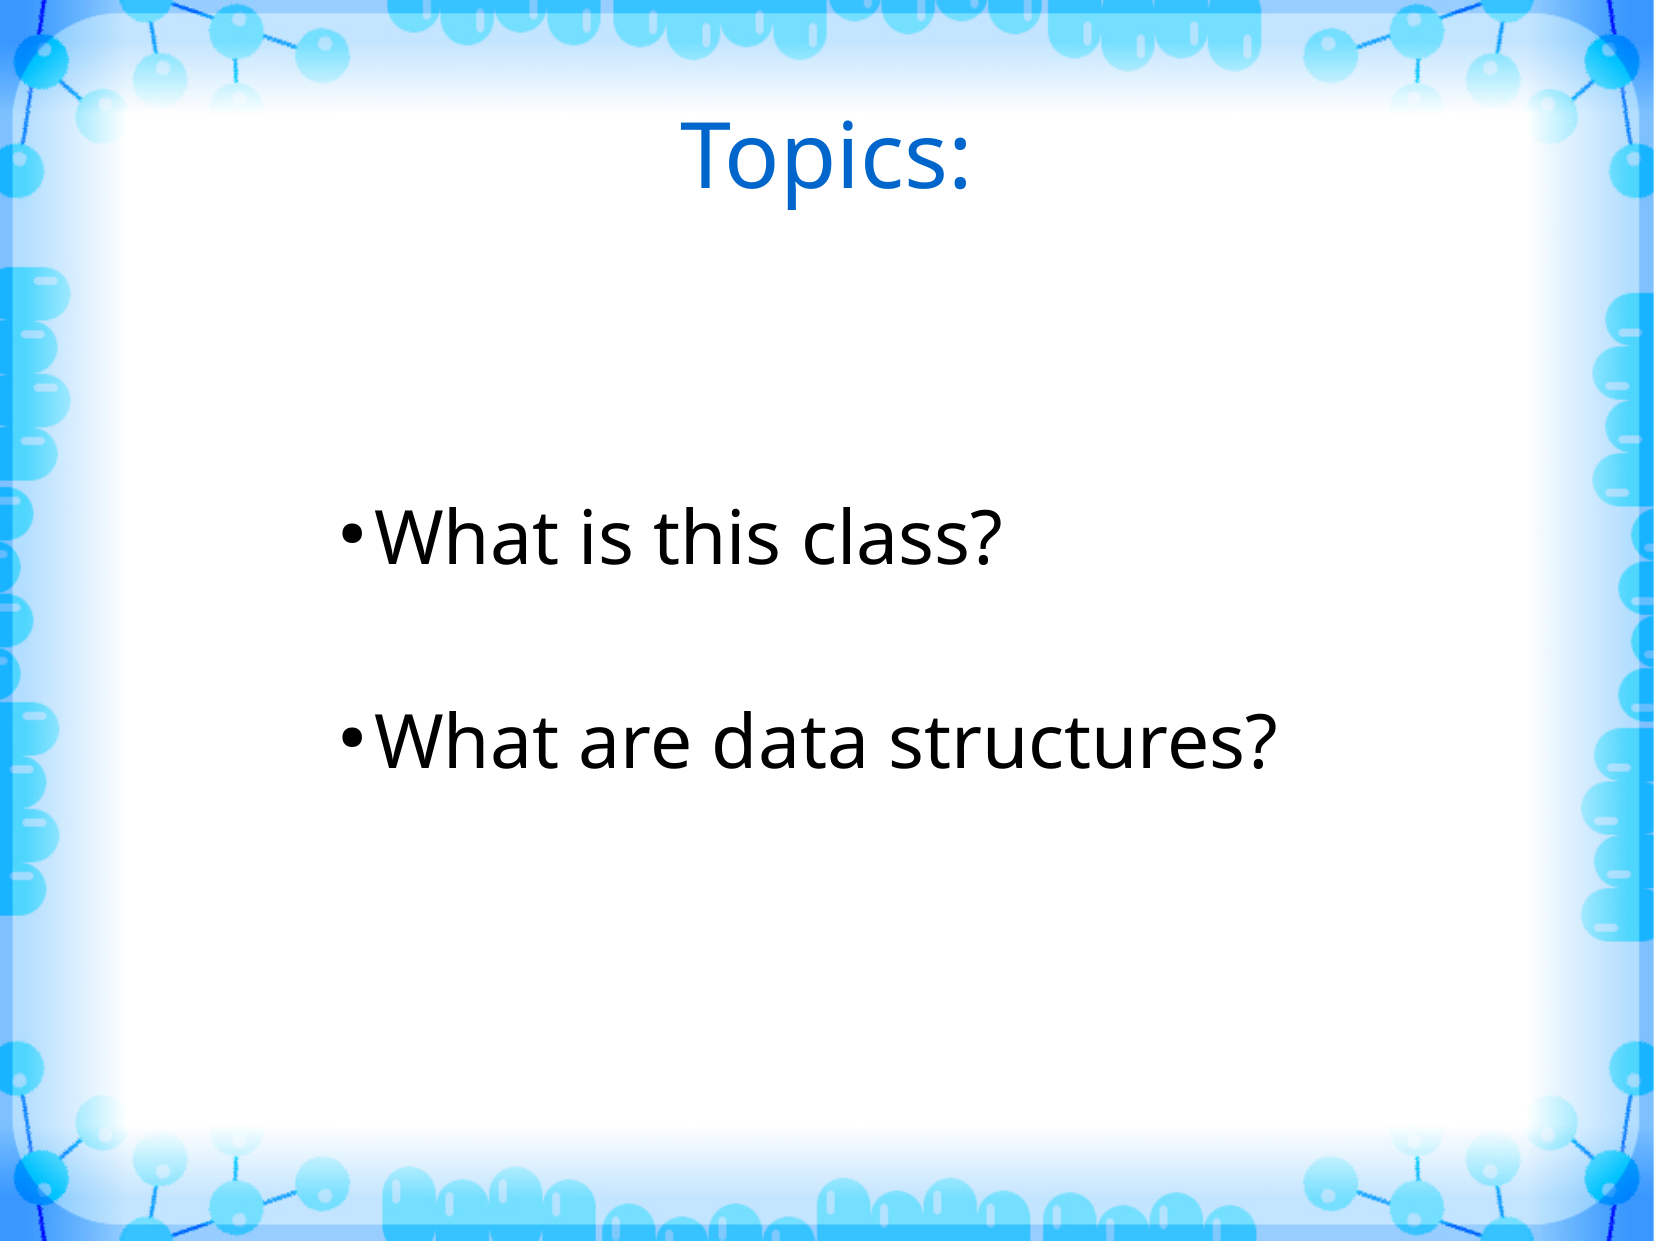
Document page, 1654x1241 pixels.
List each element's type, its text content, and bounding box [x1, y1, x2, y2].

text_box What is this class? What are data structures? [339, 404, 1332, 870]
picture [0, 0, 1654, 1241]
title Topics: [82, 49, 1571, 257]
